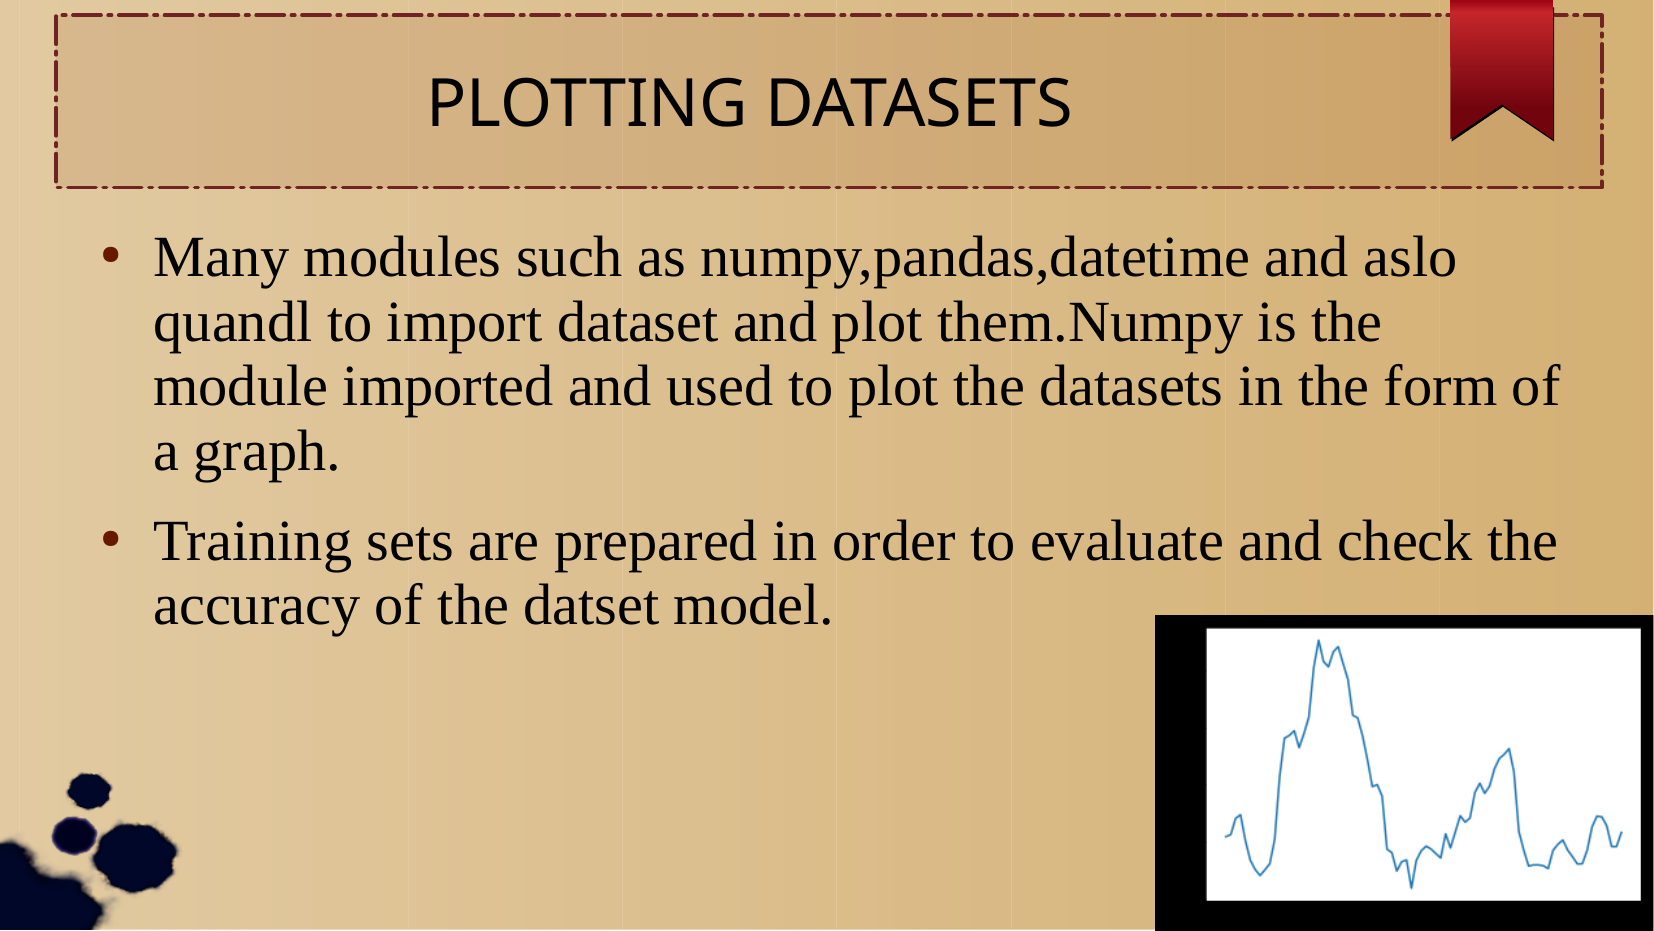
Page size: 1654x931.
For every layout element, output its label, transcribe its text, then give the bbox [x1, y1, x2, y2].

title PLOTTING DATASETS [59, 11, 1441, 189]
list Many modules such as numpy,pandas,datetime and aslo quandl to import dataset and plot them.Numpy is the module imported and used to plot the datasets in the form of a graph. Training sets are prepared in order to evaluate and check the accuracy of the datset model. [82, 224, 1571, 764]
picture [1155, 615, 1654, 931]
